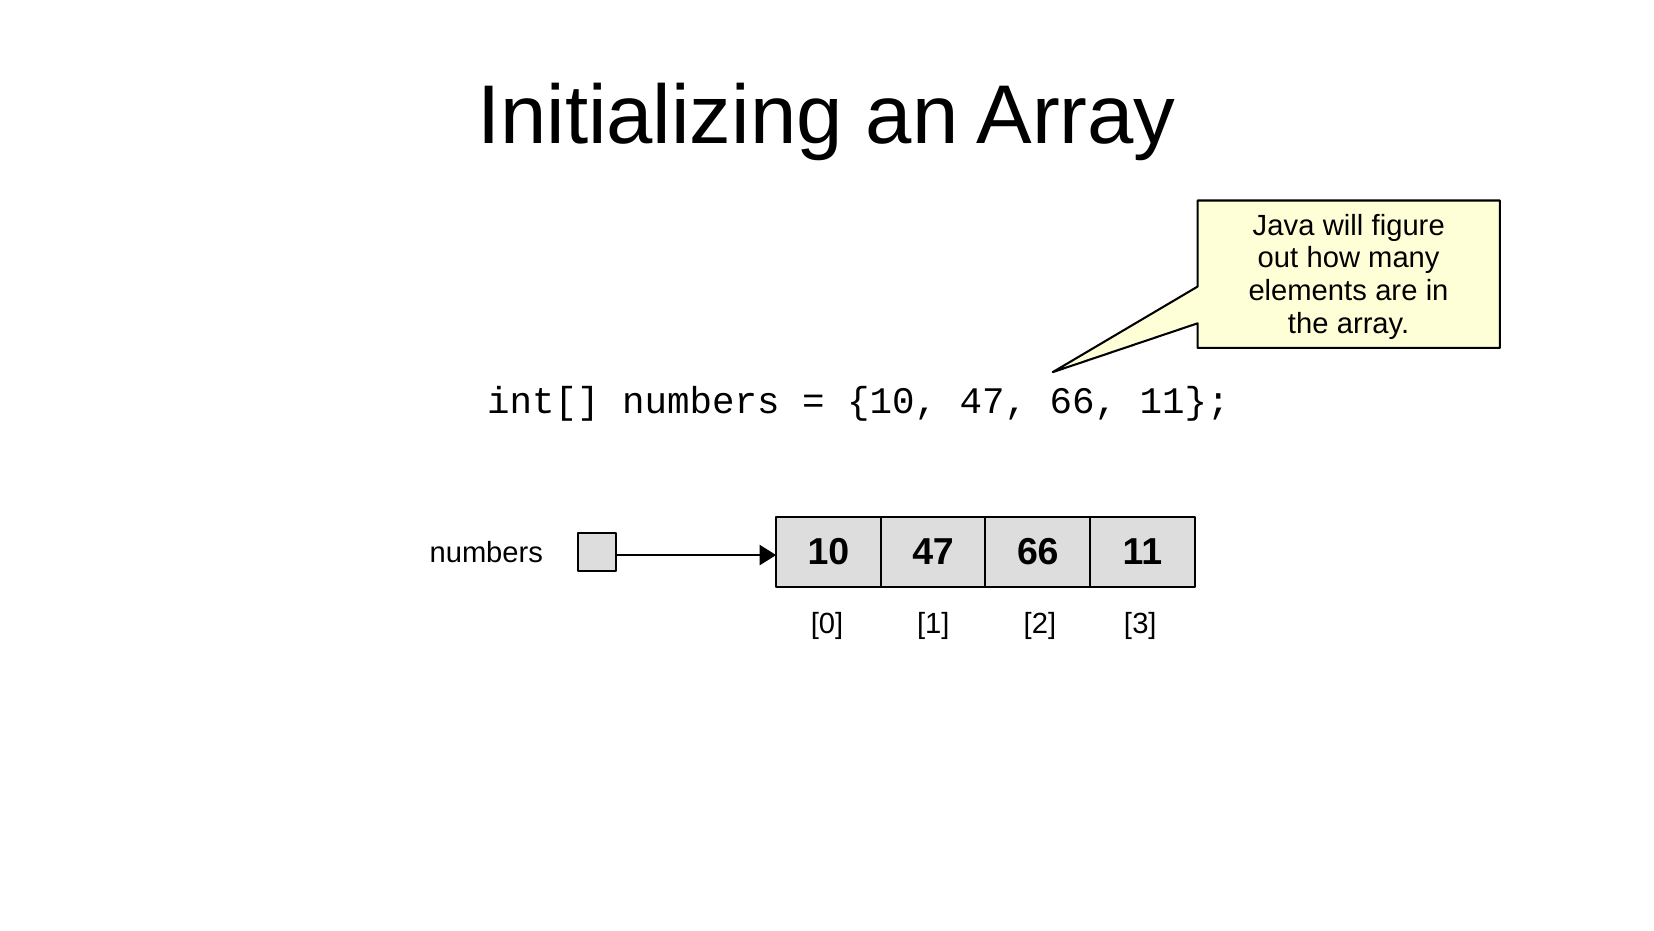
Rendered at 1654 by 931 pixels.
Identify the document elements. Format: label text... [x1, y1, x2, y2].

text_box [578, 533, 616, 571]
text_box int[] numbers = {10, 47, 66, 11}; [472, 374, 1245, 432]
title Initializing an Array [82, 37, 1571, 193]
text_box [1] [902, 600, 965, 648]
text_box 10 [776, 516, 880, 587]
text_box Java will figure out how many elements are in the array. [1052, 200, 1500, 373]
text_box 66 [986, 516, 1090, 587]
text_box [2] [1008, 600, 1072, 648]
text_box [0] [796, 600, 859, 648]
text_box 11 [1090, 516, 1195, 587]
text_box numbers [414, 529, 559, 577]
text_box 47 [880, 516, 986, 587]
text_box [3] [1109, 600, 1172, 648]
